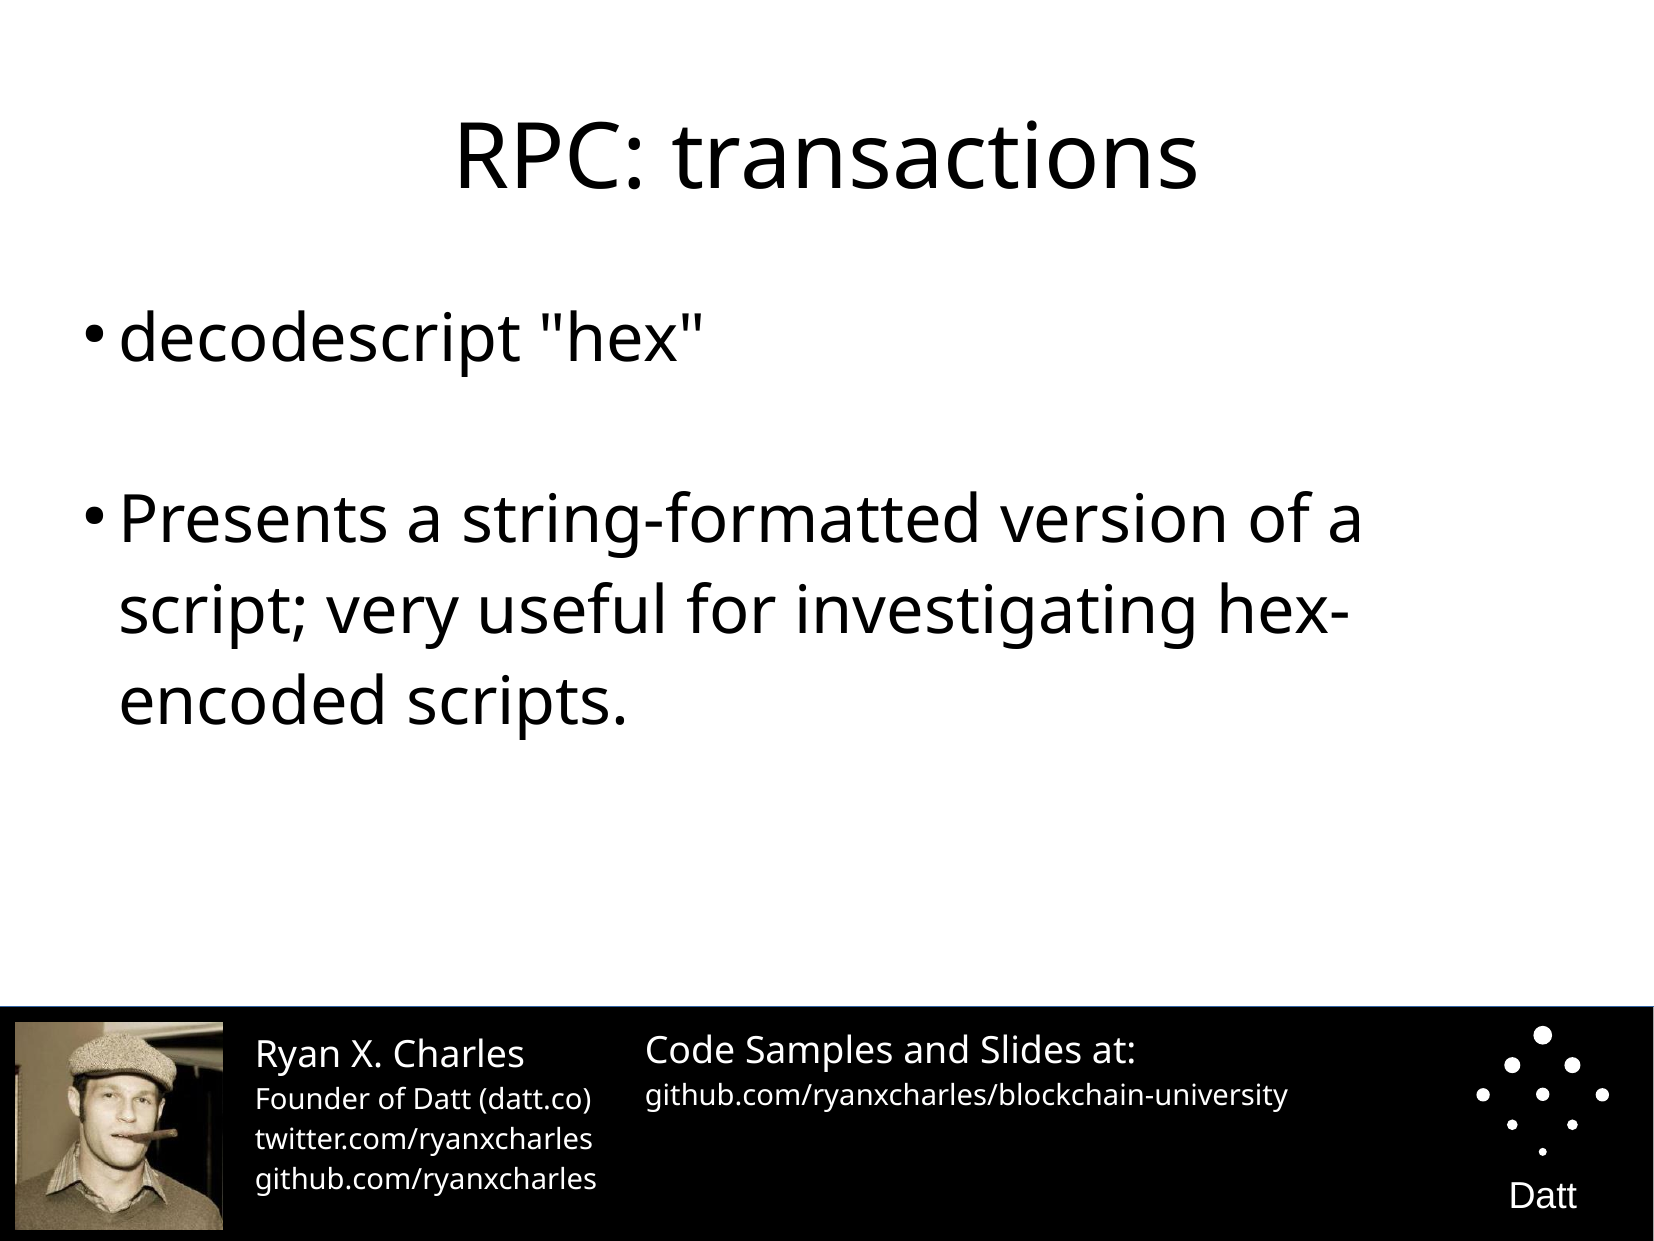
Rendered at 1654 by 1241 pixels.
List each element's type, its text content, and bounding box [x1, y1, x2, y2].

text_box Code Samples and Slides at: github.com/ryanxcharles/blockchain-university [630, 1015, 1403, 1156]
text_box Ryan X. Charles Founder of Datt (datt.co) twitter.com/ryanxcharles github.com/ryanxcharles [240, 1020, 976, 1241]
title RPC: transactions [82, 49, 1571, 257]
subtitle decodescript "hex" Presents a string-formatted version of a script; very useful for investigating hex-encoded scripts. [82, 290, 1571, 1006]
picture [15, 1022, 223, 1231]
text_box Datt [1452, 1167, 1633, 1241]
picture [1475, 1023, 1611, 1159]
text_box [0, 1006, 1654, 1241]
